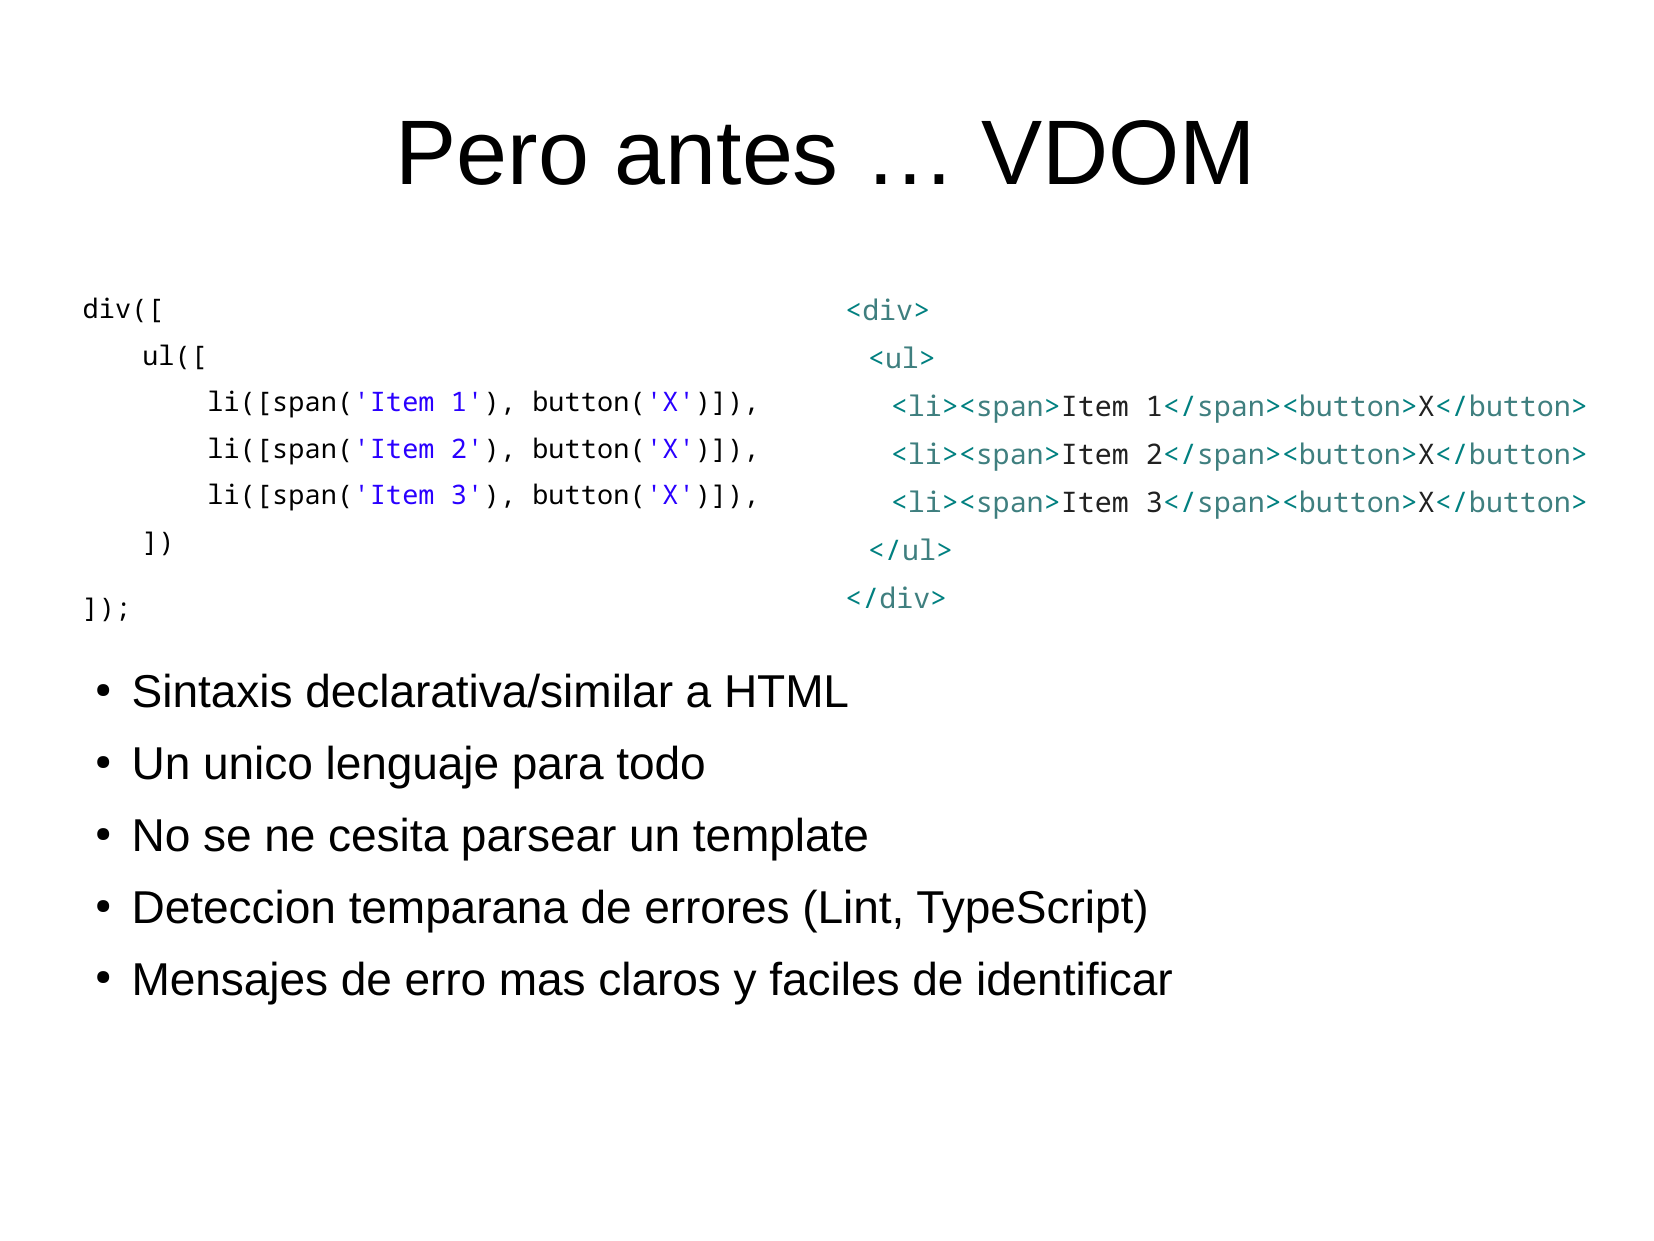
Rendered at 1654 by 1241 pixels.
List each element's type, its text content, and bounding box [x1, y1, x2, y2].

list <div> <ul> <li><span>Item 1</span><button>X</button> <li><span>Item 2</span><button>X</button> <li><span>Item 3</span><button>X</button> </ul> </div> [845, 290, 1636, 634]
title Pero antes … VDOM [82, 49, 1571, 257]
list Sintaxis declarativa/similar a HTML Un unico lenguaje para todo No se ne cesita parsear un template Deteccion temparana de errores (Lint, TypeScript) Mensajes de erro mas claros y faciles de identificar [82, 665, 1571, 1009]
list div([ ul([ li([span('Item 1'), button('X')]), li([span('Item 2'), button('X')]), li([span('Item 3'), button('X')]), ]) ]); [82, 290, 809, 634]
